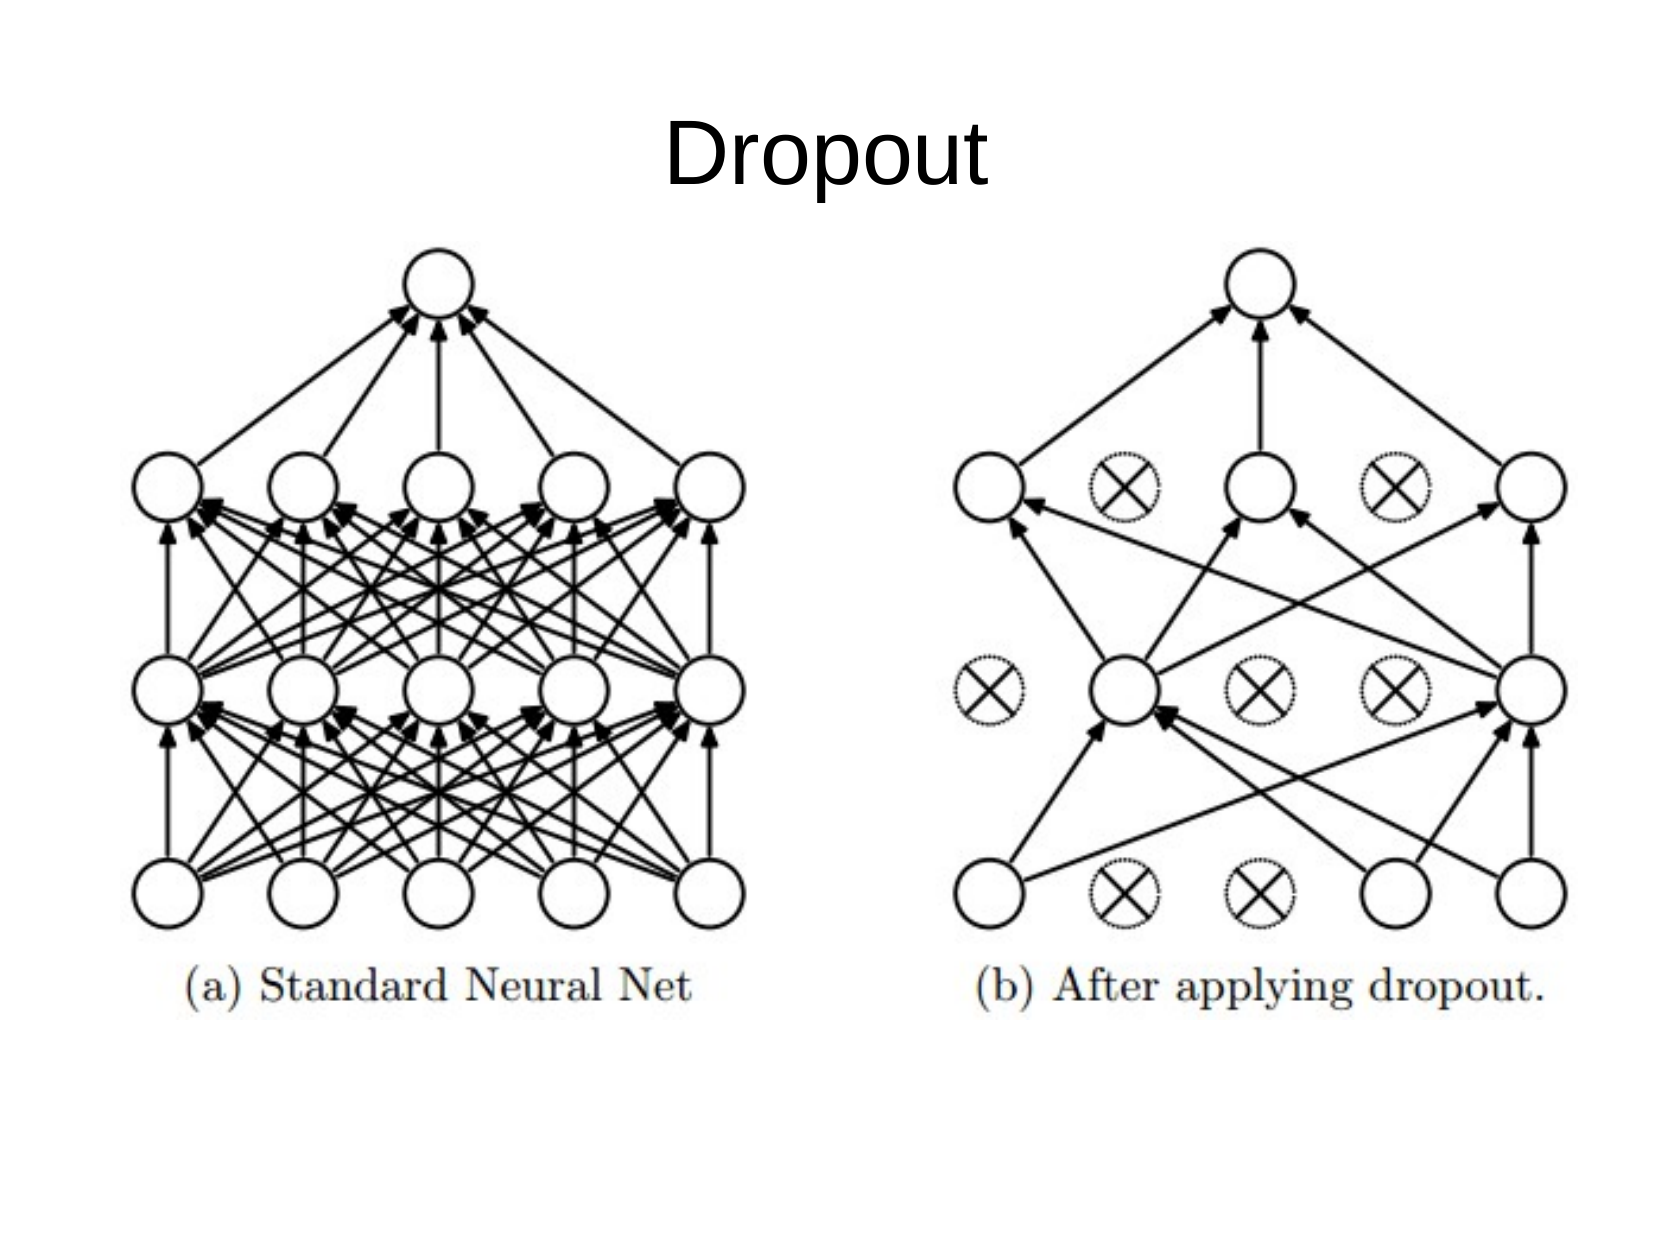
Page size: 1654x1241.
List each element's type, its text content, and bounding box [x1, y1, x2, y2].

title Dropout [82, 49, 1571, 257]
picture [120, 241, 1578, 1021]
